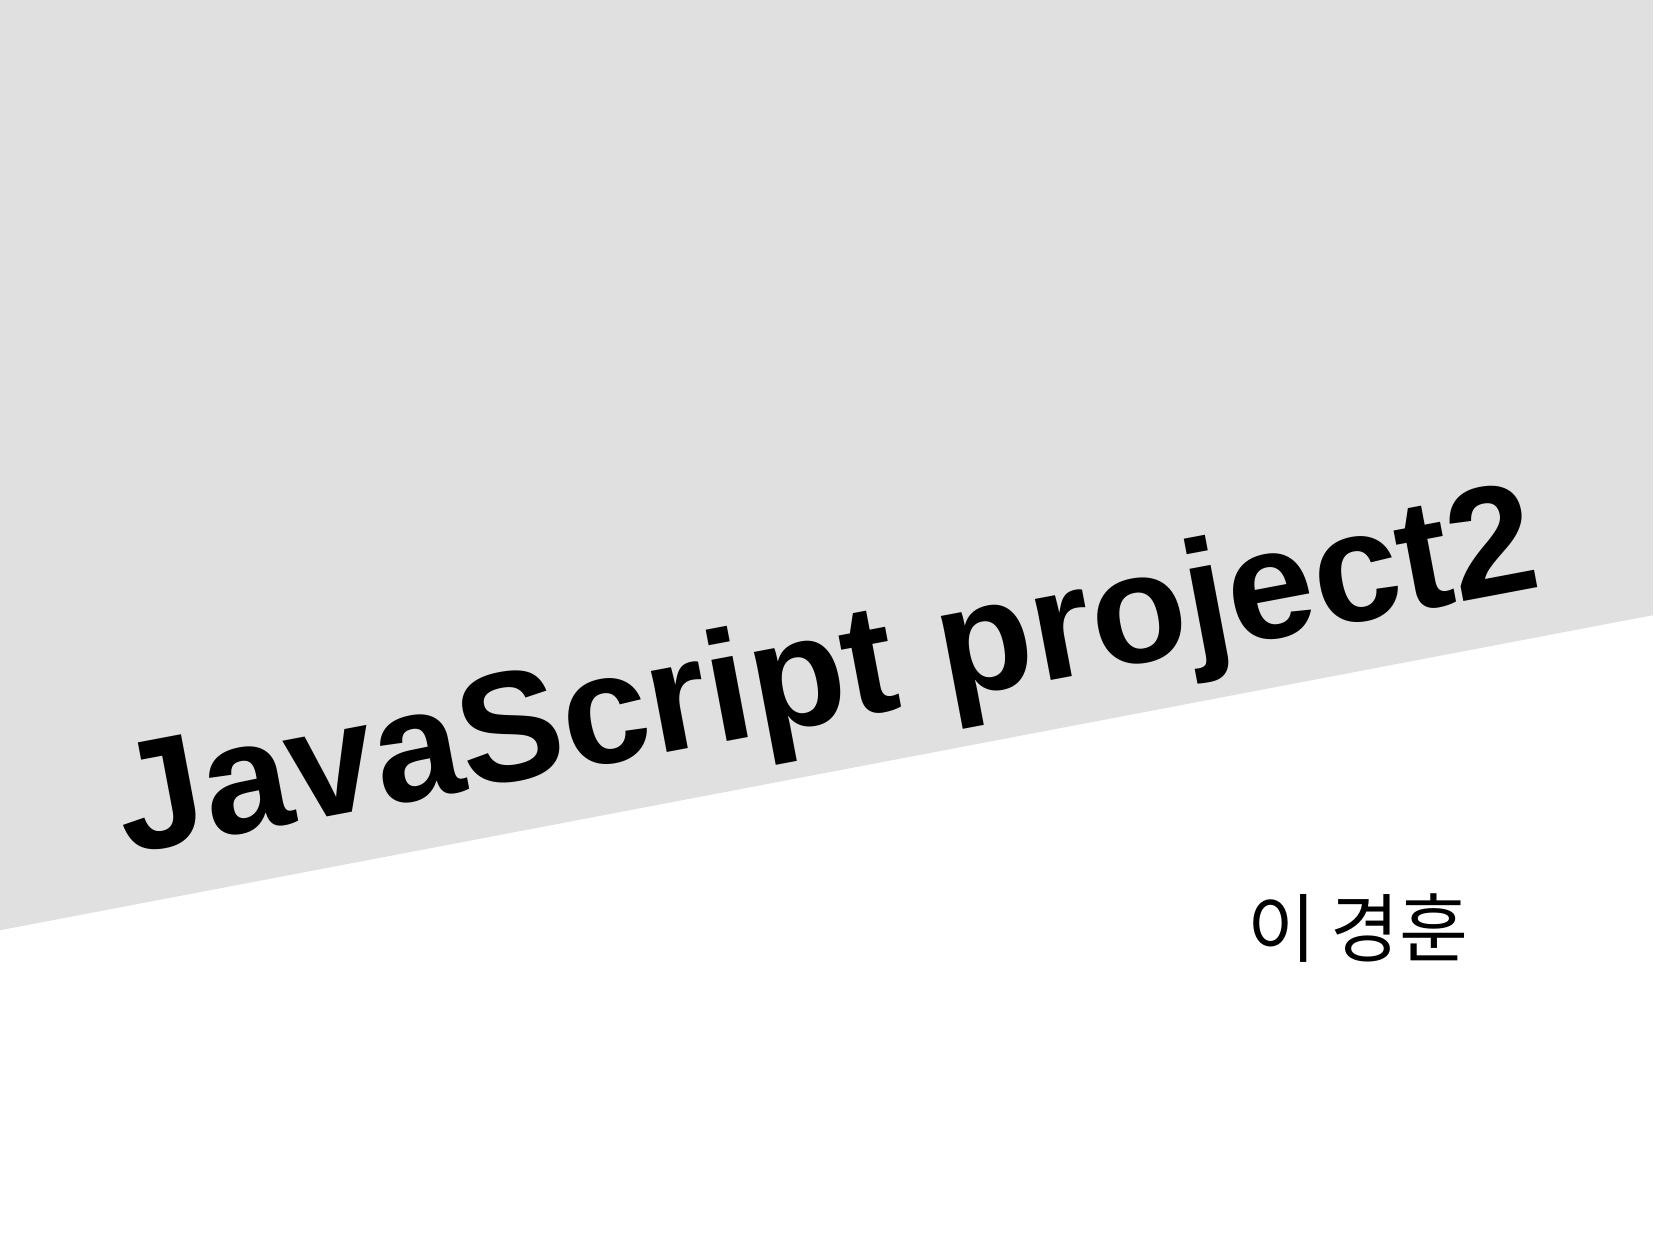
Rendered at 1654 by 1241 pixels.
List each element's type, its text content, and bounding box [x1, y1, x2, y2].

text_box 이 경훈 [1169, 862, 1548, 968]
title JavaScript project2 [62, 356, 1589, 904]
text_box [100, 637, 1556, 1040]
